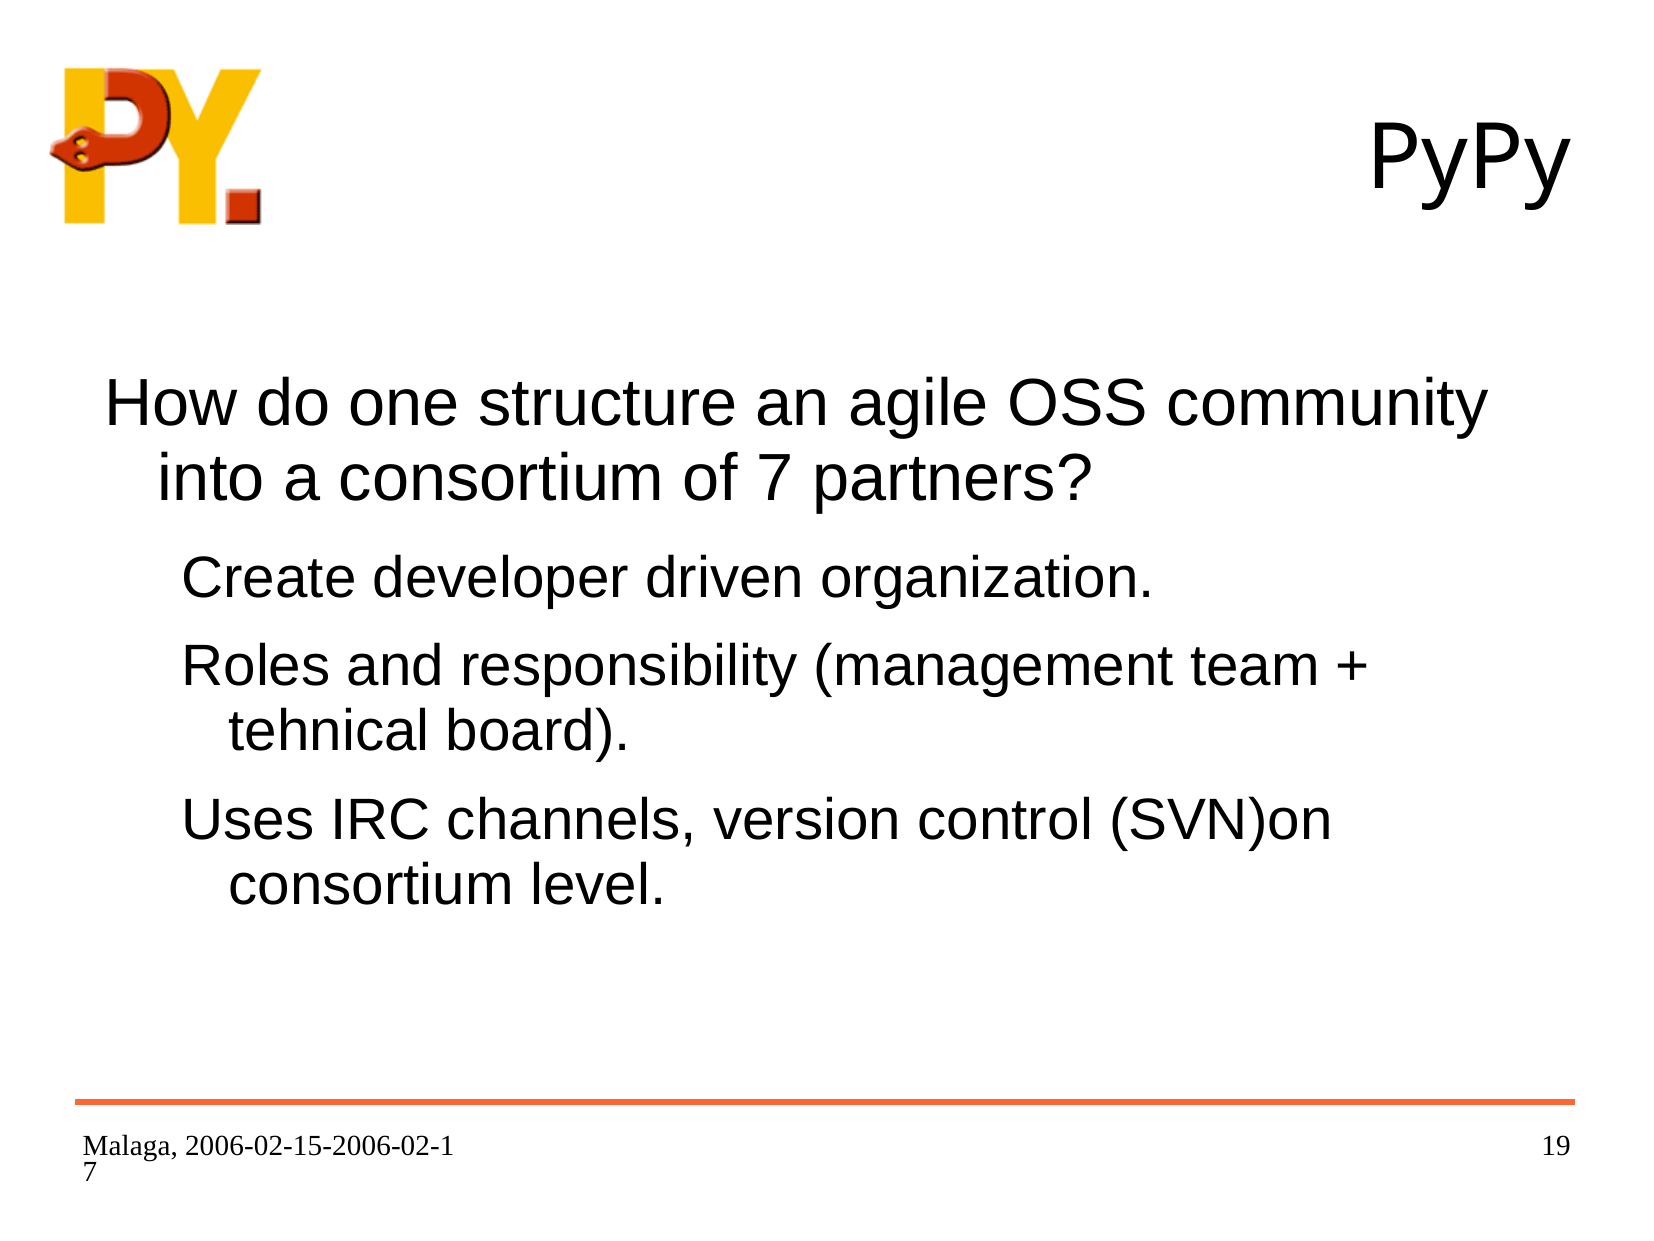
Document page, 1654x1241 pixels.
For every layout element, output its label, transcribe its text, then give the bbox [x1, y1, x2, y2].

picture [49, 67, 263, 225]
title PyPy [337, 49, 1571, 257]
list How do one structure an agile OSS community into a consortium of 7 partners? Create developer driven organization. Roles and responsibility (management team + tehnical board). Uses IRC channels, version control (SVN)on consortium level. [86, 365, 1576, 976]
